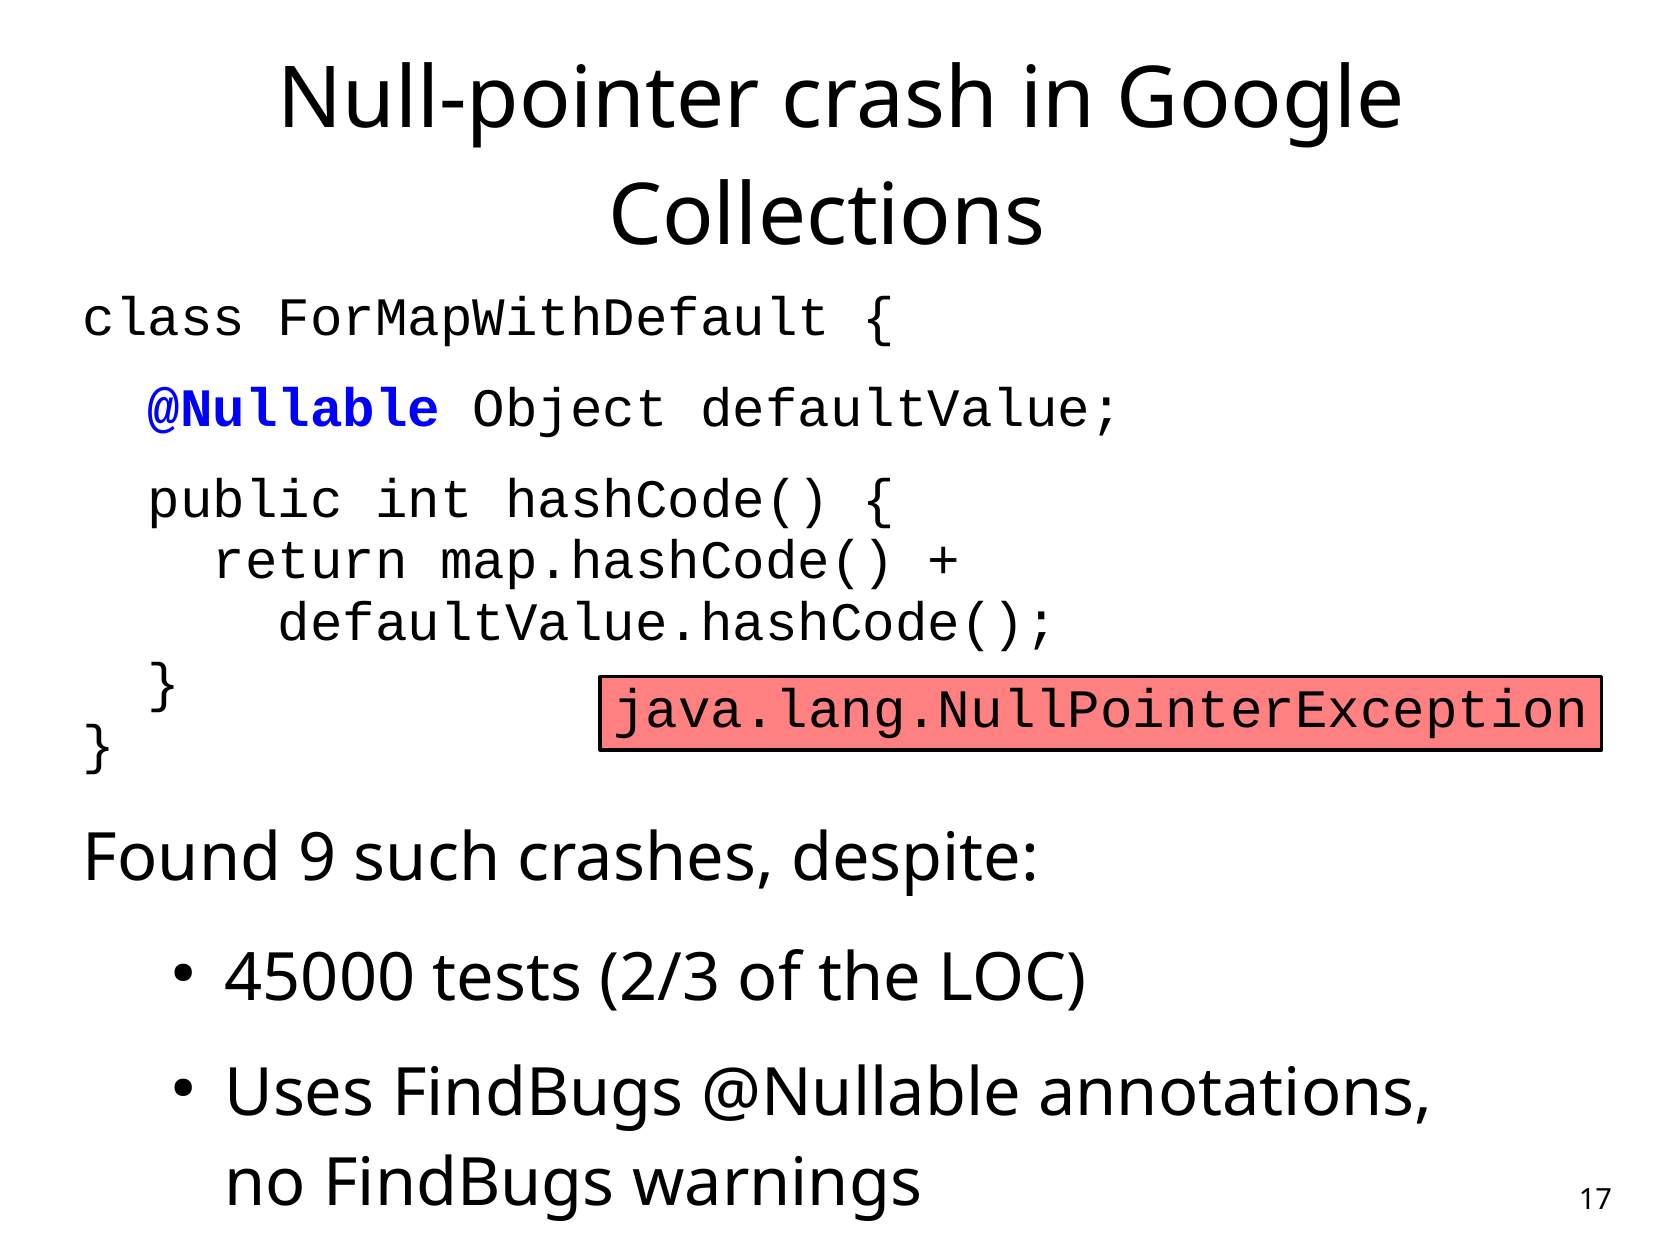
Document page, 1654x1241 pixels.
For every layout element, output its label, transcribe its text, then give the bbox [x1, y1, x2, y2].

list class ForMapWithDefault { @Nullable Object defaultValue; public int hashCode() { return map.hashCode() + defaultValue.hashCode(); } } Found 9 such crashes, despite: 45000 tests (2/3 of the LOC) Uses FindBugs @Nullable annotations, no FindBugs warnings [82, 290, 1571, 1174]
title Null-pointer crash in Google Collections [41, 49, 1613, 257]
text_box java.lang.NullPointerException [600, 676, 1602, 751]
